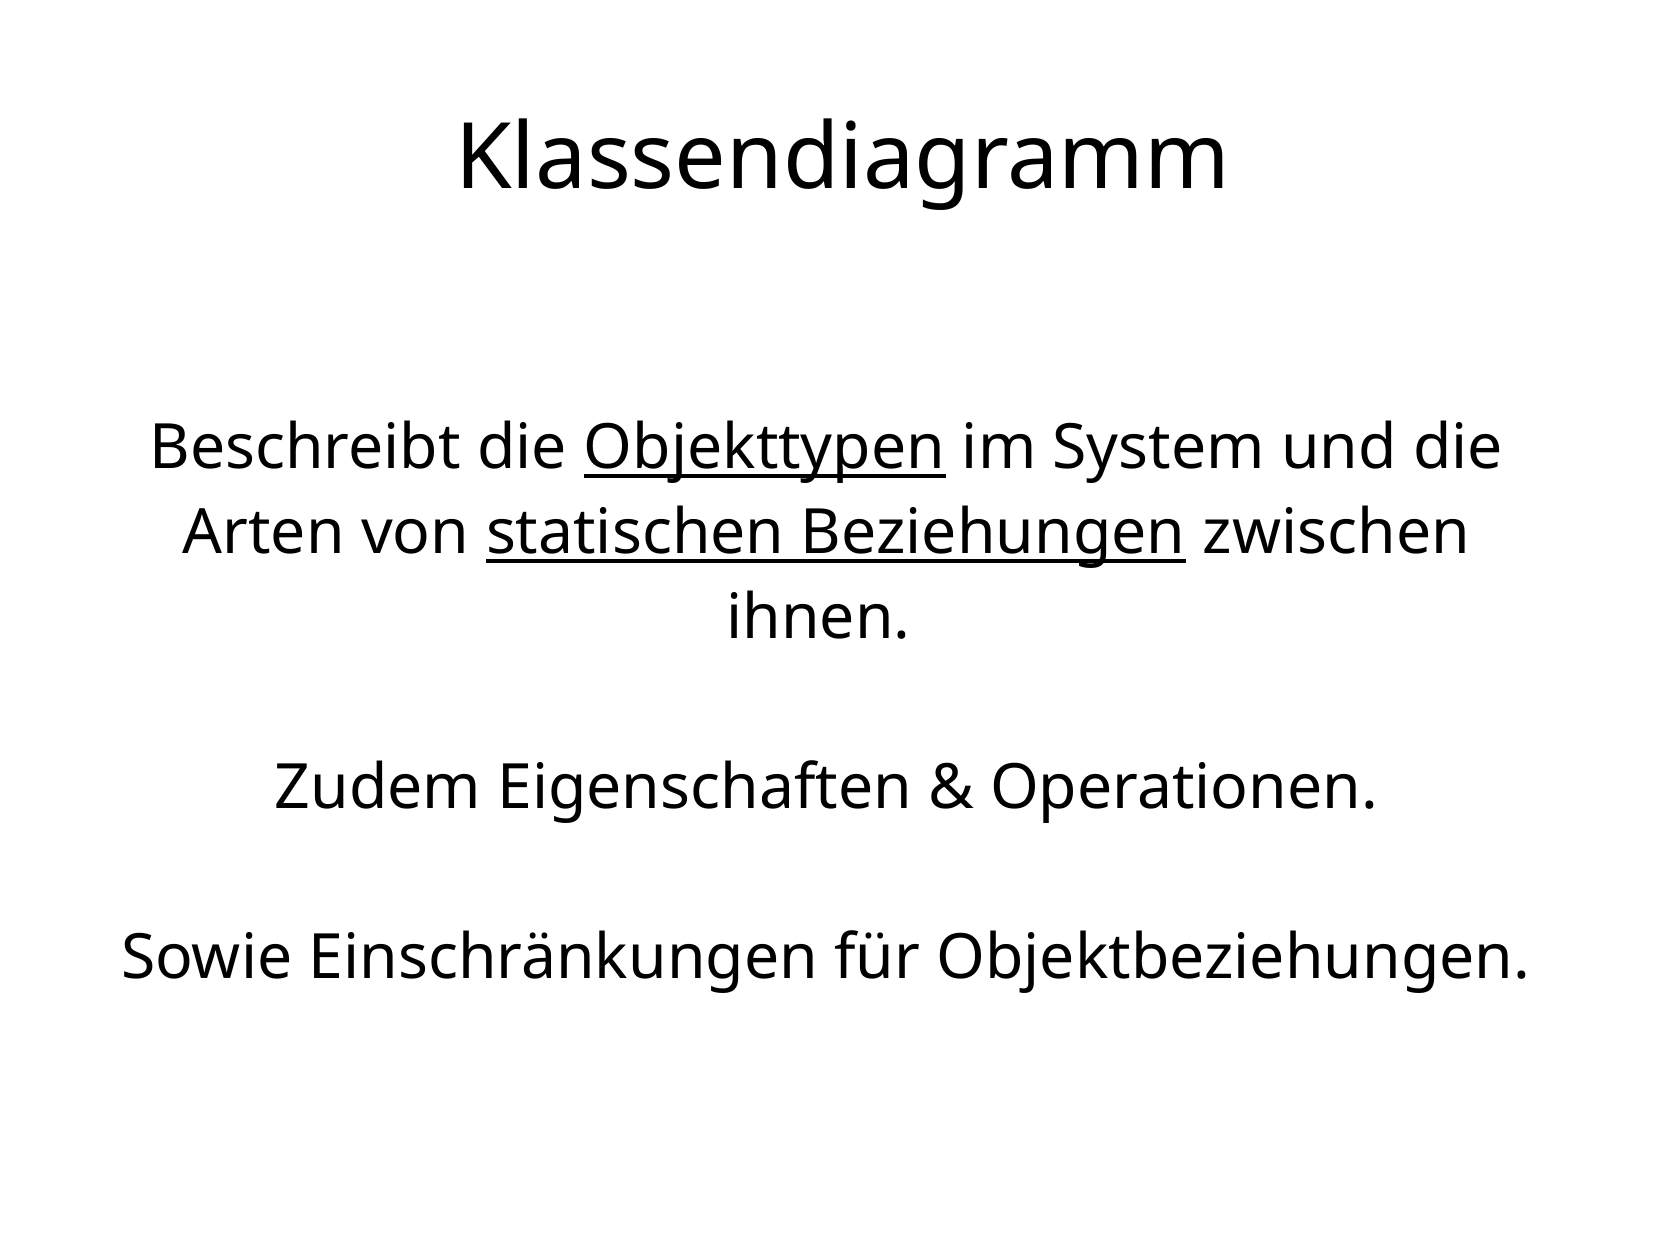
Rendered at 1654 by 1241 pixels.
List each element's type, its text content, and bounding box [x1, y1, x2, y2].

subtitle Beschreibt die Objekttypen im System und die Arten von statischen Beziehungen zwischen ihnen. Zudem Eigenschaften & Operationen. Sowie Einschränkungen für Objektbeziehungen. [82, 297, 1571, 1102]
title Klassendiagramm [82, 49, 1571, 257]
